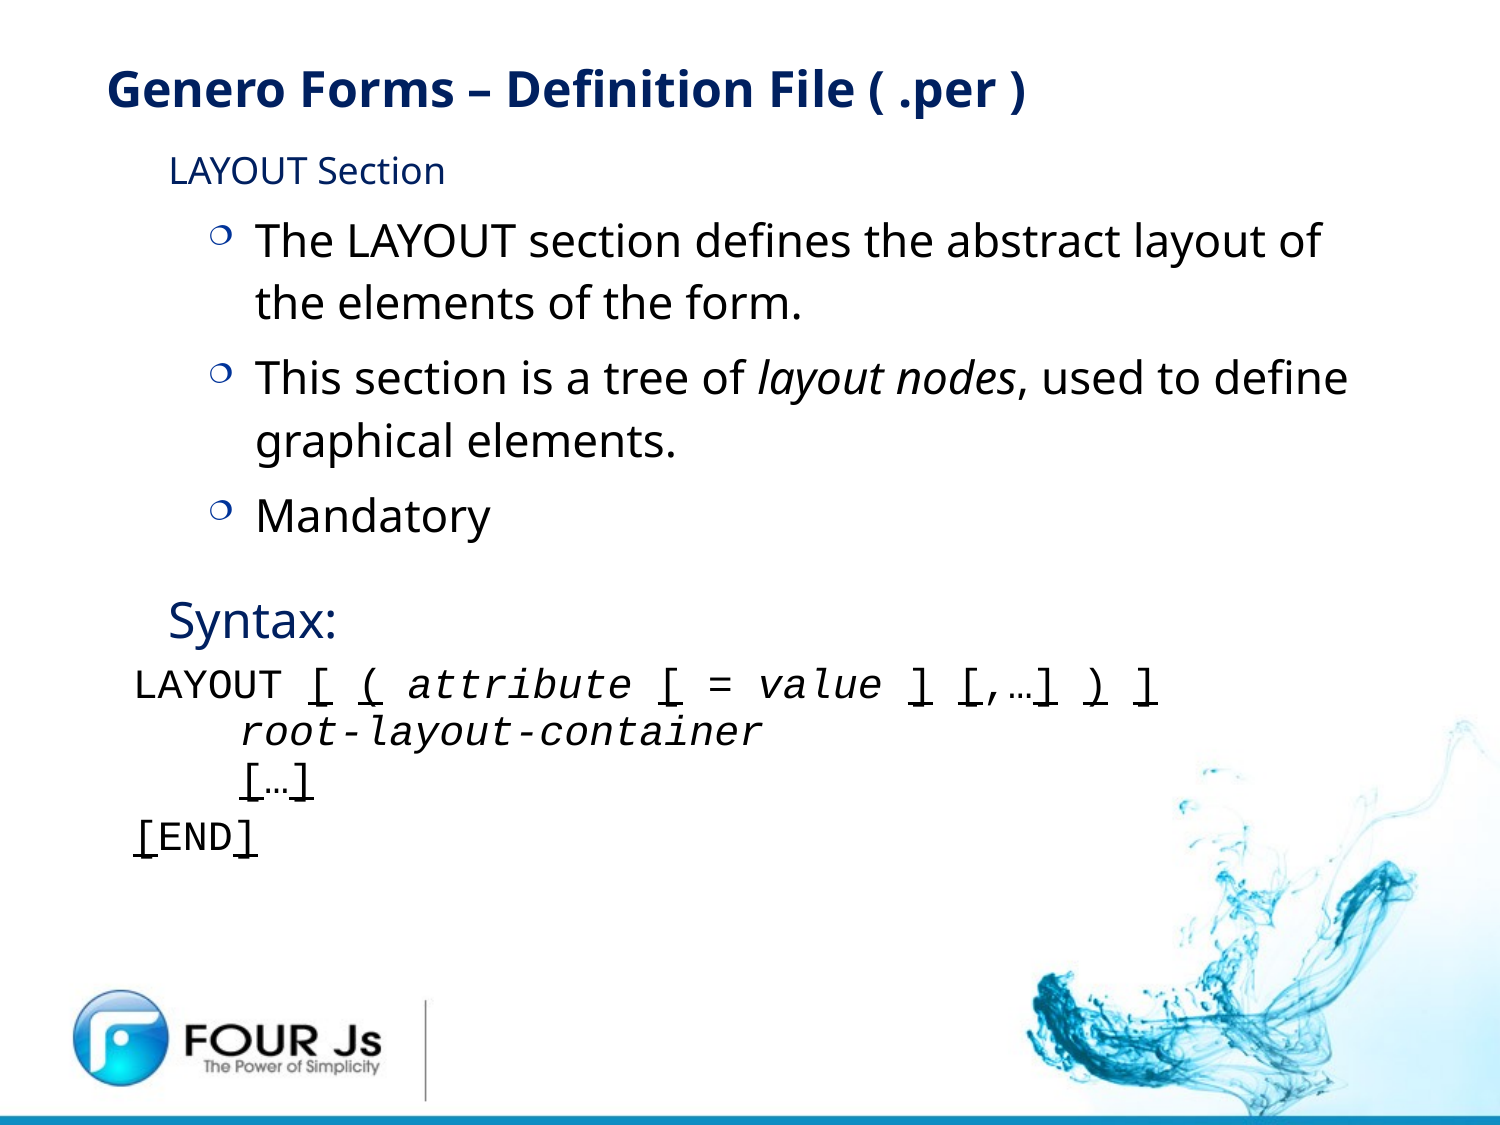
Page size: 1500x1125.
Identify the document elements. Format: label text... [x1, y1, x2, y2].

title Genero Forms – Definition File ( .per ) [106, 35, 1388, 142]
picture [0, 0, 1500, 1122]
text_box LAYOUT Section The LAYOUT section defines the abstract layout of the elements of the form. This section is a tree of layout nodes, used to define graphical elements. Mandatory Syntax: LAYOUT [ ( attribute [ = value ] [,…] ) ] root-layout-container […] [END] [118, 137, 1418, 957]
